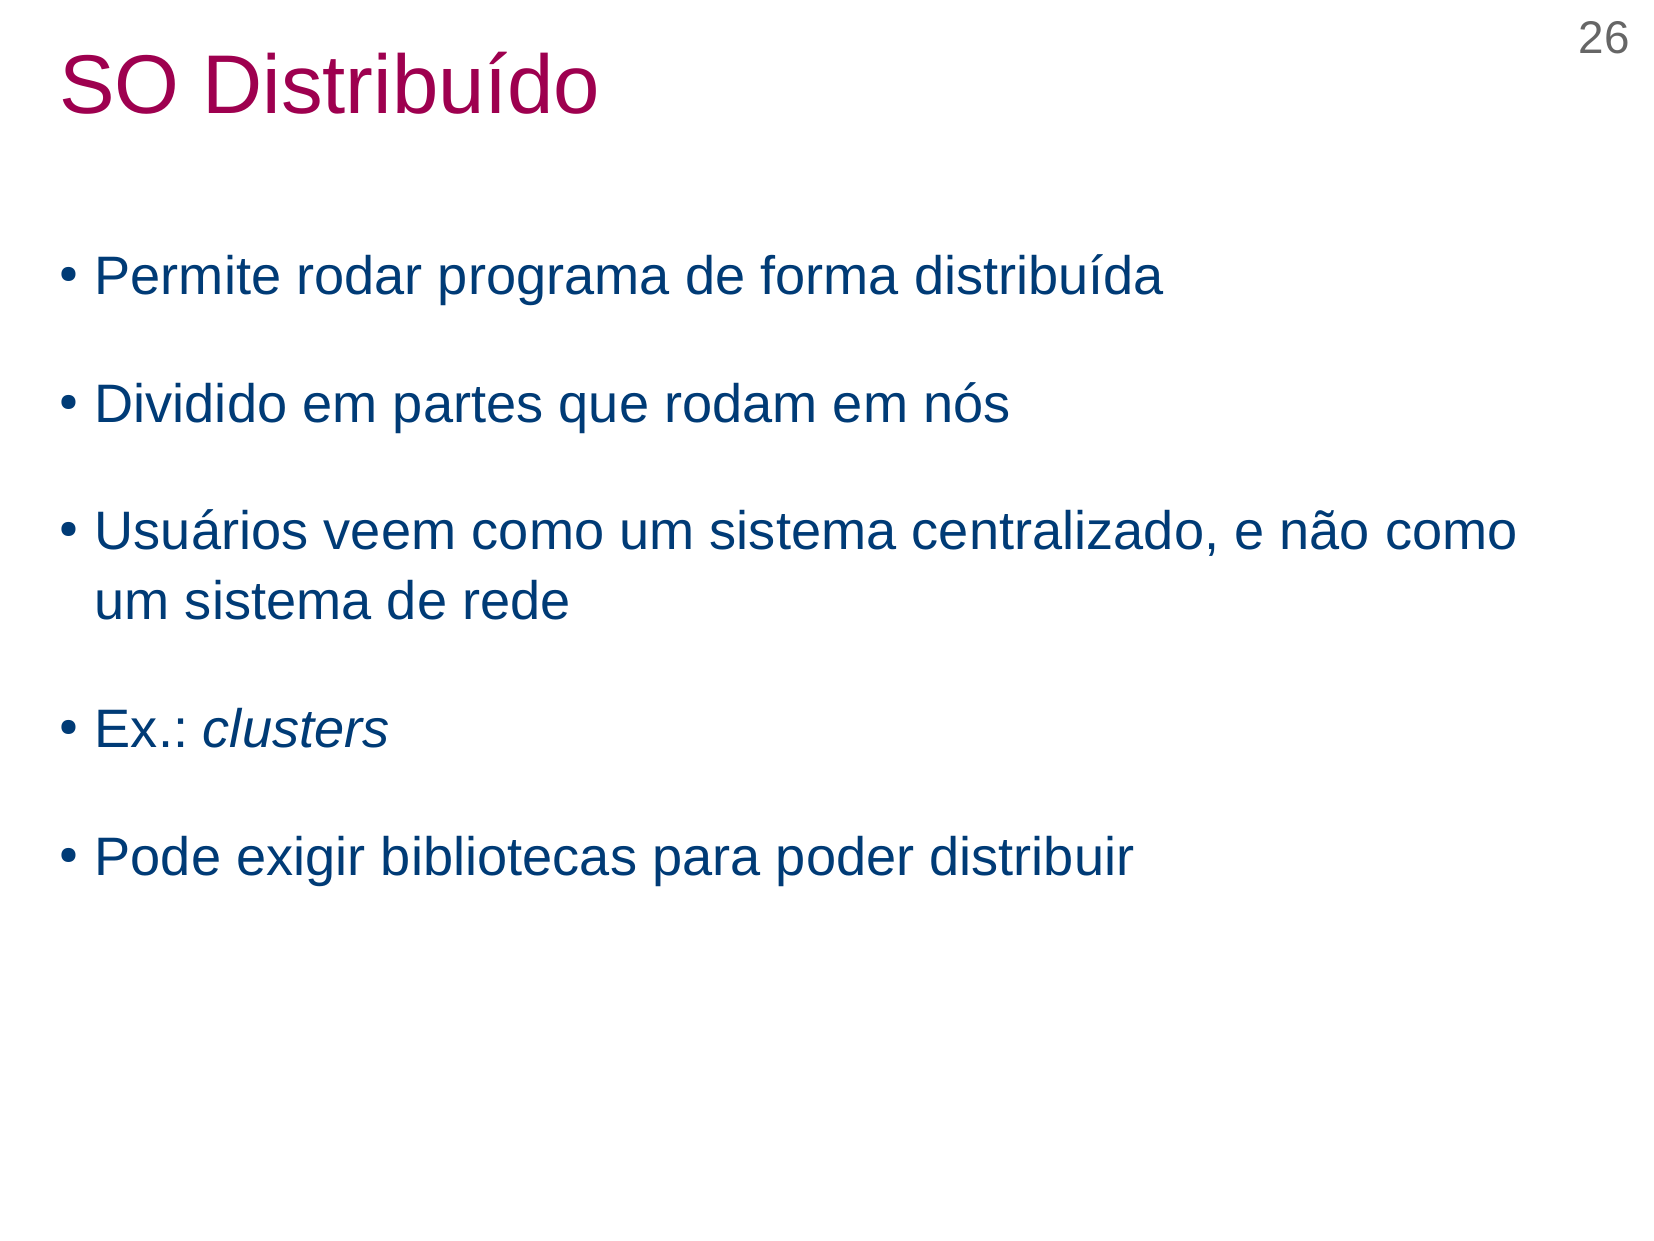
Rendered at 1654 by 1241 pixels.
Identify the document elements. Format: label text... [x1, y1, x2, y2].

list Permite rodar programa de forma distribuída Dividido em partes que rodam em nós Usuários veem como um sistema centralizado, e não como um sistema de rede Ex.: clusters Pode exigir bibliotecas para poder distribuir [59, 236, 1595, 1211]
title SO Distribuído [59, 29, 1595, 148]
